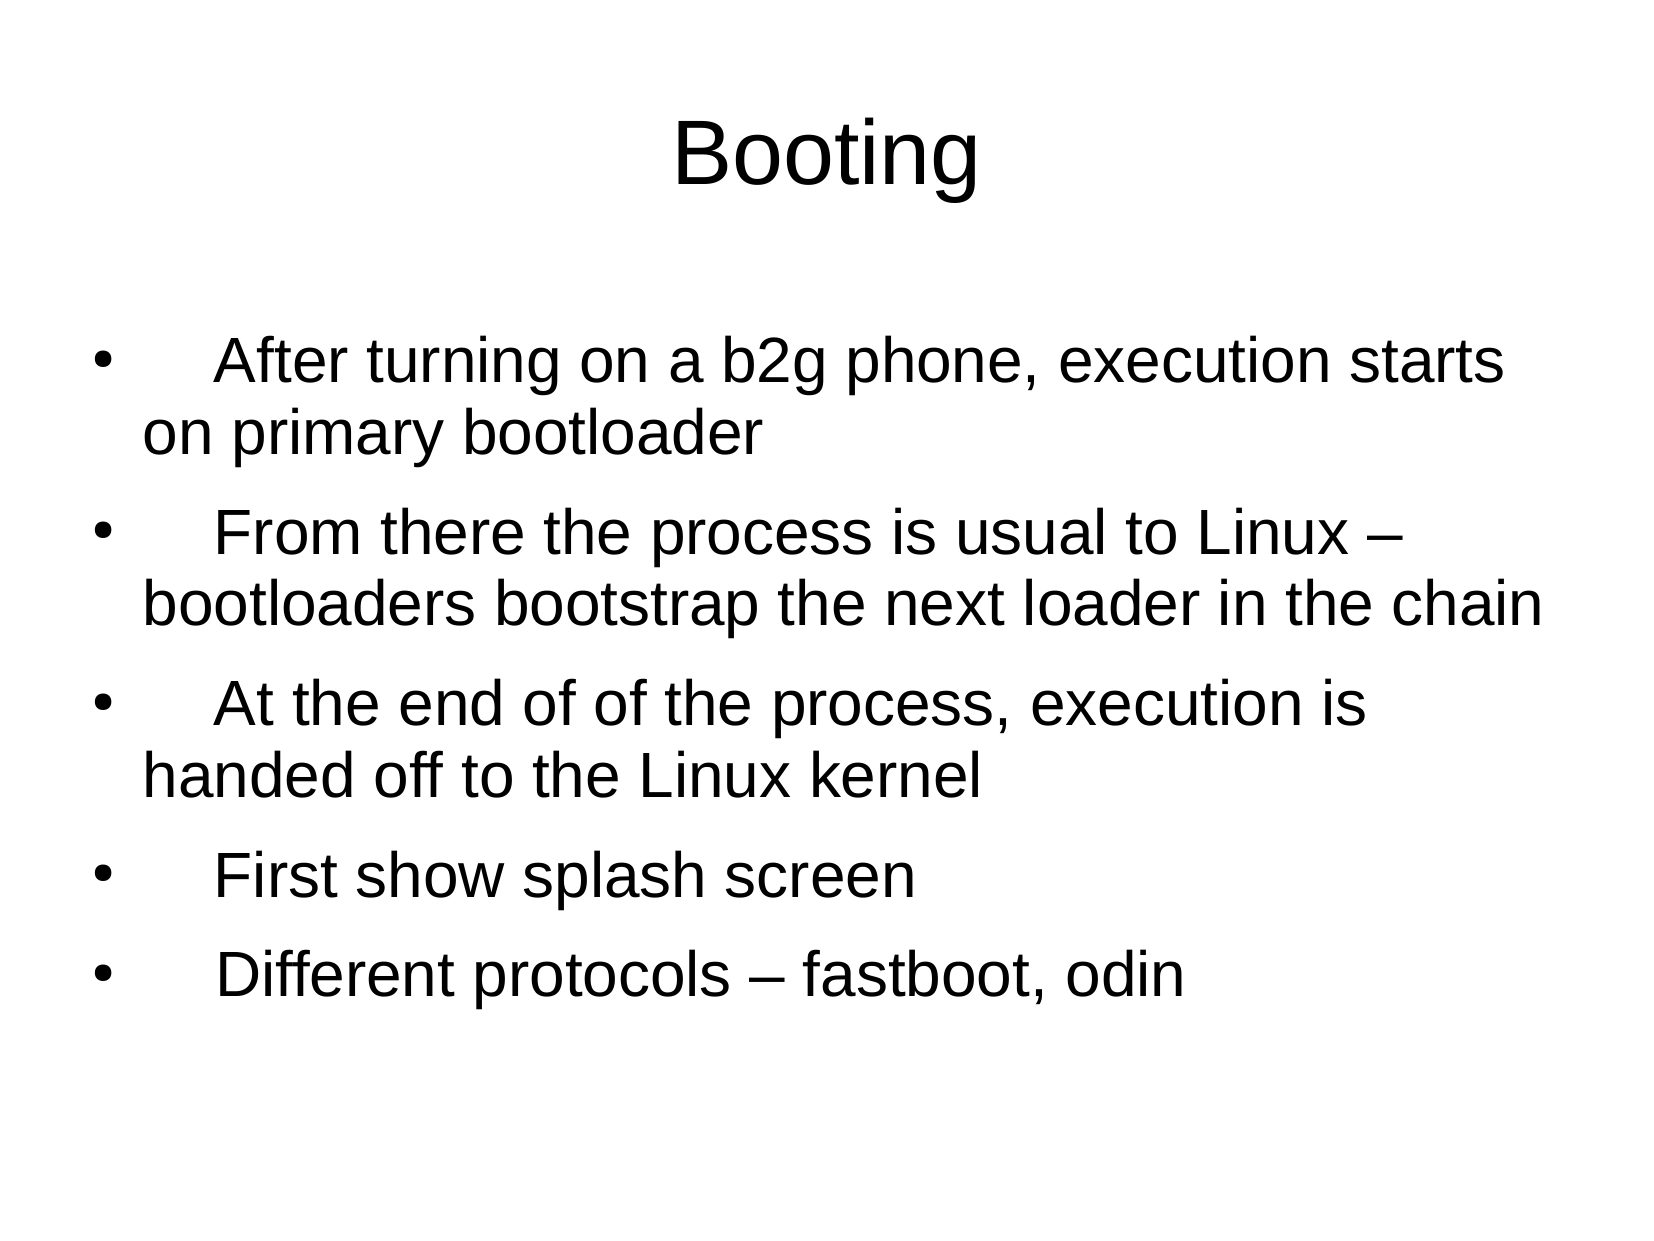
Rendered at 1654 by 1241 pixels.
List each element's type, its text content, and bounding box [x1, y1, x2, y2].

list After turning on a b2g phone, execution starts on primary bootloader From there the process is usual to Linux – bootloaders bootstrap the next loader in the chain At the end of of the process, execution is handed off to the Linux kernel First show splash screen Different protocols – fastboot, odin [74, 225, 1561, 1065]
title Booting [82, 49, 1571, 257]
